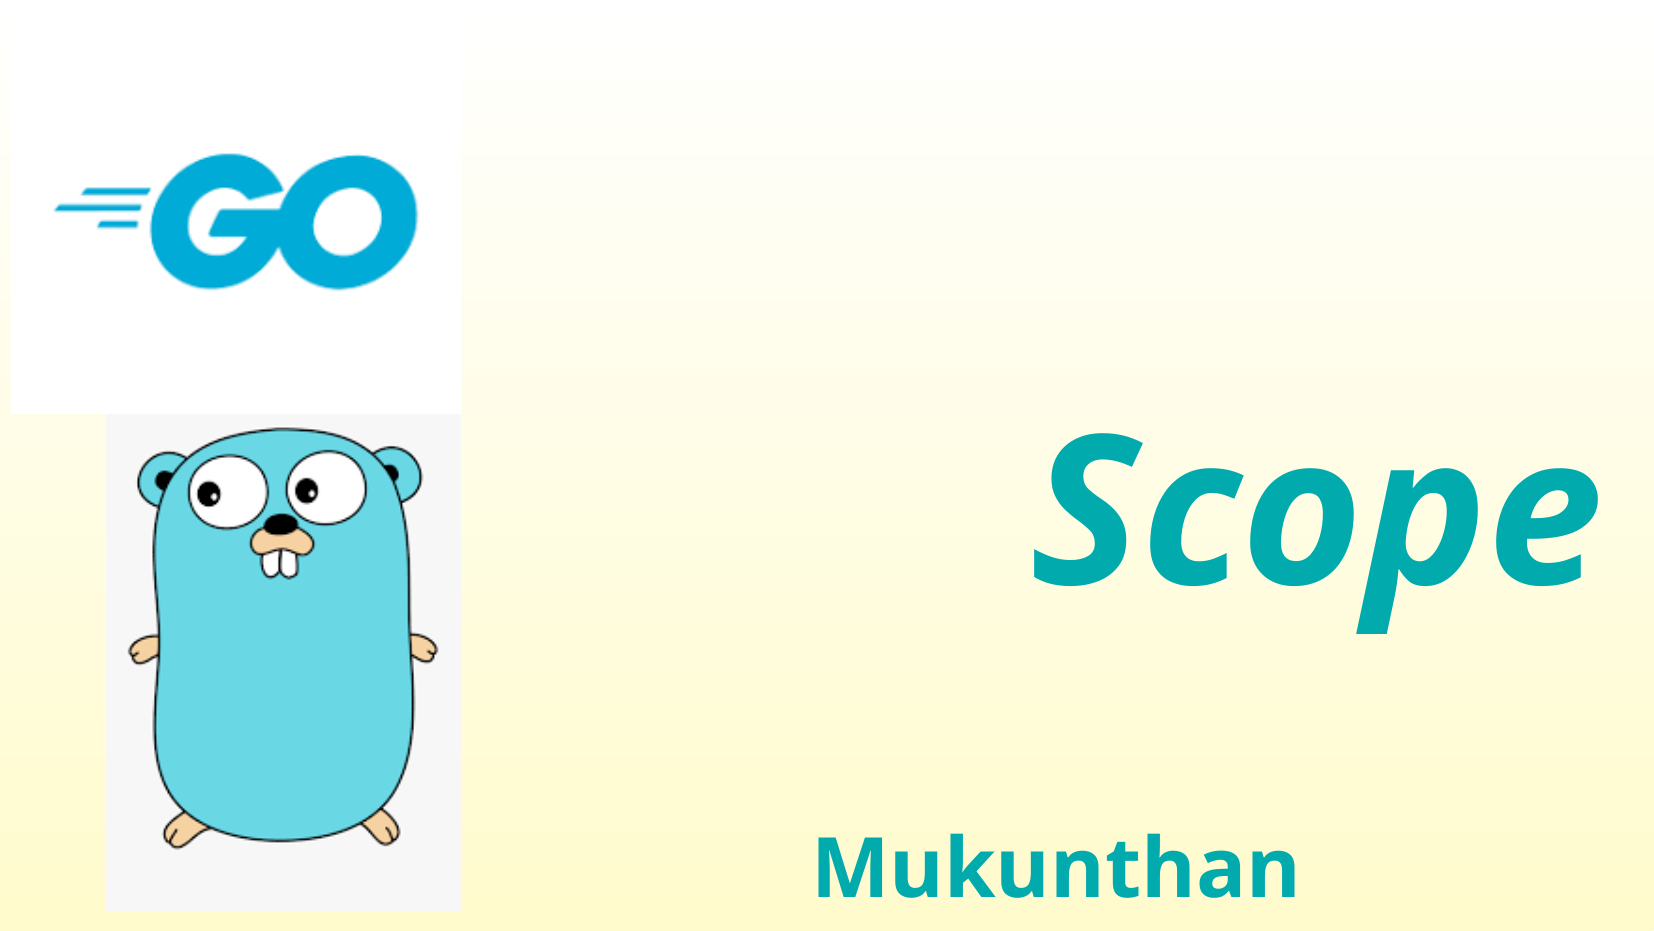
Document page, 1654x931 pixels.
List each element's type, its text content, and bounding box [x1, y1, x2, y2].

picture [11, 17, 461, 913]
text_box Scope [578, 354, 1619, 603]
text_box Mukunthan Ragavan [796, 801, 1630, 910]
